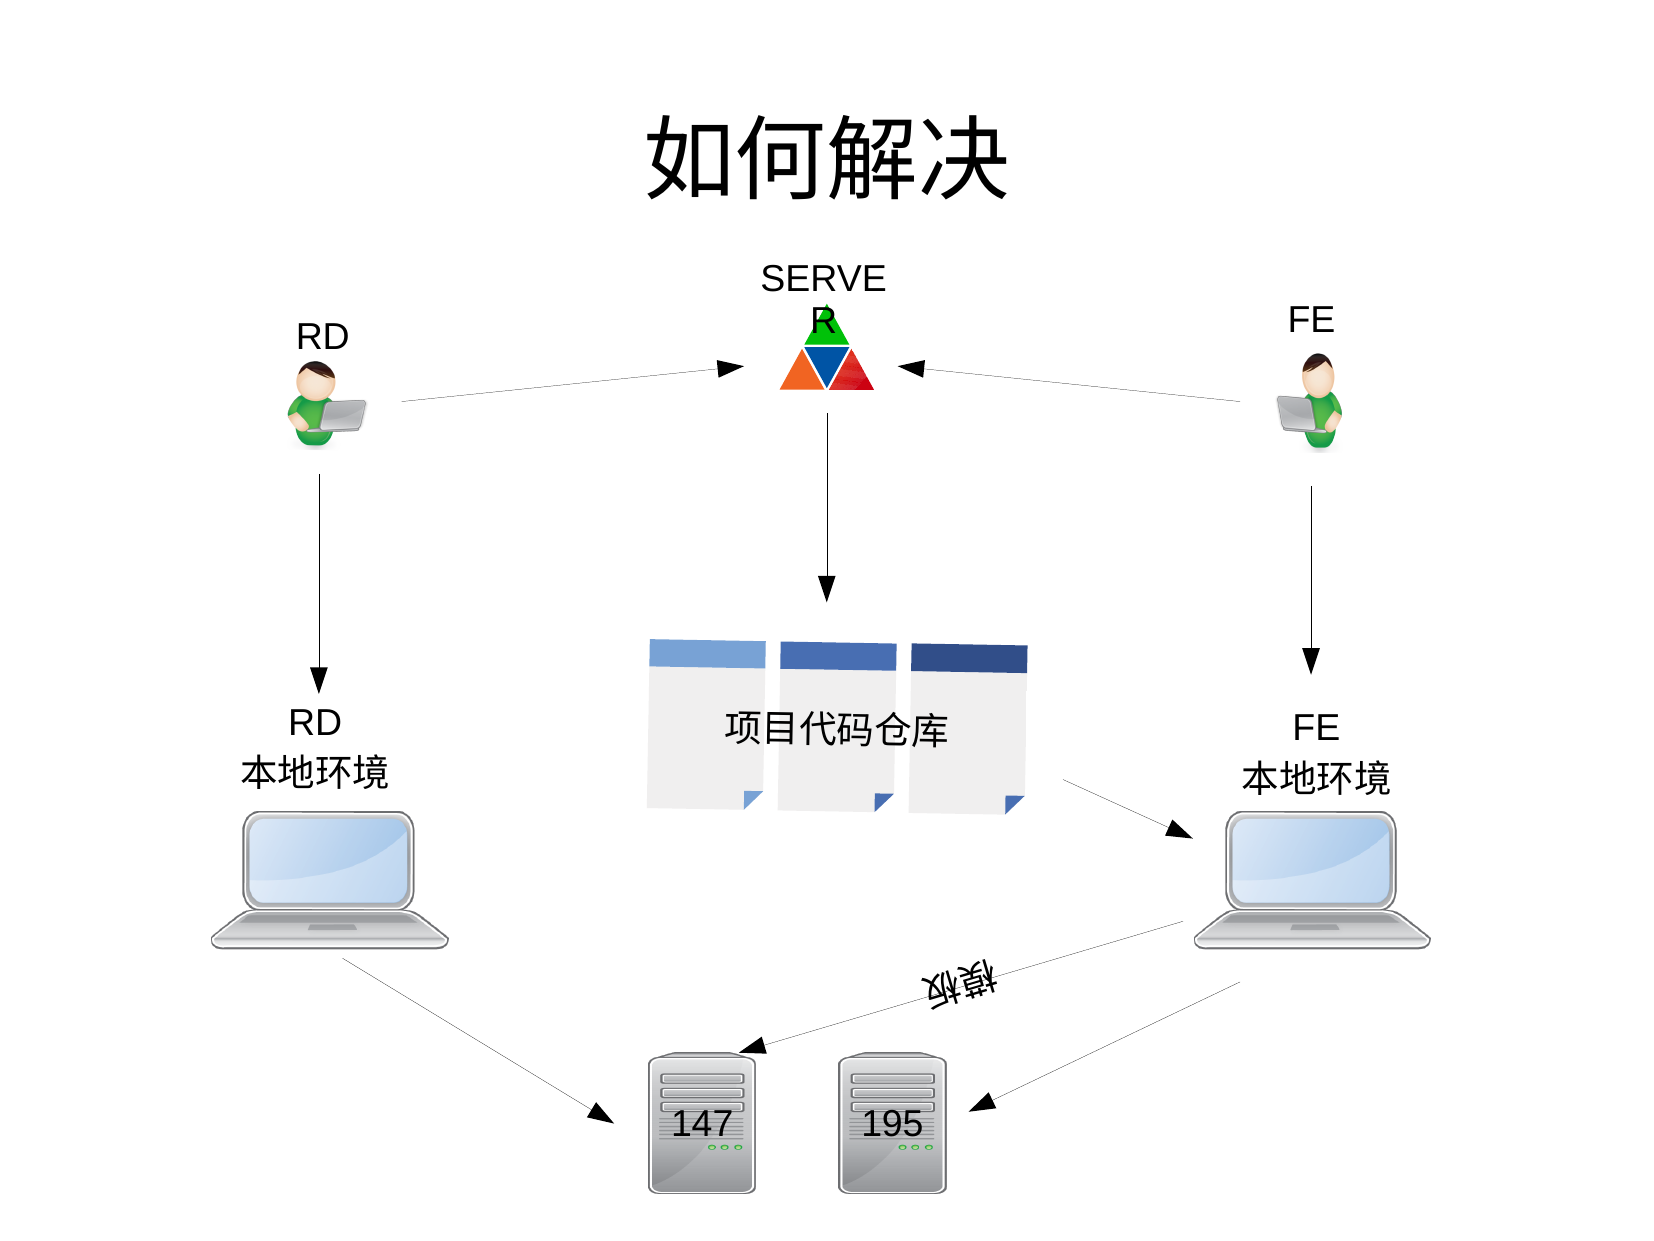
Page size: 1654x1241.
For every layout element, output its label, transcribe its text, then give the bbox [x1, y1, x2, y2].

picture [1183, 801, 1441, 959]
text_box RD 本地环境 [225, 693, 405, 795]
picture [648, 1052, 756, 1194]
text_box SERVER [732, 250, 916, 308]
picture [838, 1052, 947, 1194]
picture [817, 310, 831, 320]
picture [646, 638, 1028, 815]
text_box FE 本地环境 [1226, 699, 1407, 800]
text_box RD [267, 307, 378, 392]
text_box FE [1272, 290, 1351, 348]
picture [1272, 348, 1346, 453]
picture [779, 308, 875, 390]
title 如何解决 [82, 49, 1571, 257]
picture [283, 392, 371, 451]
picture [200, 801, 459, 959]
